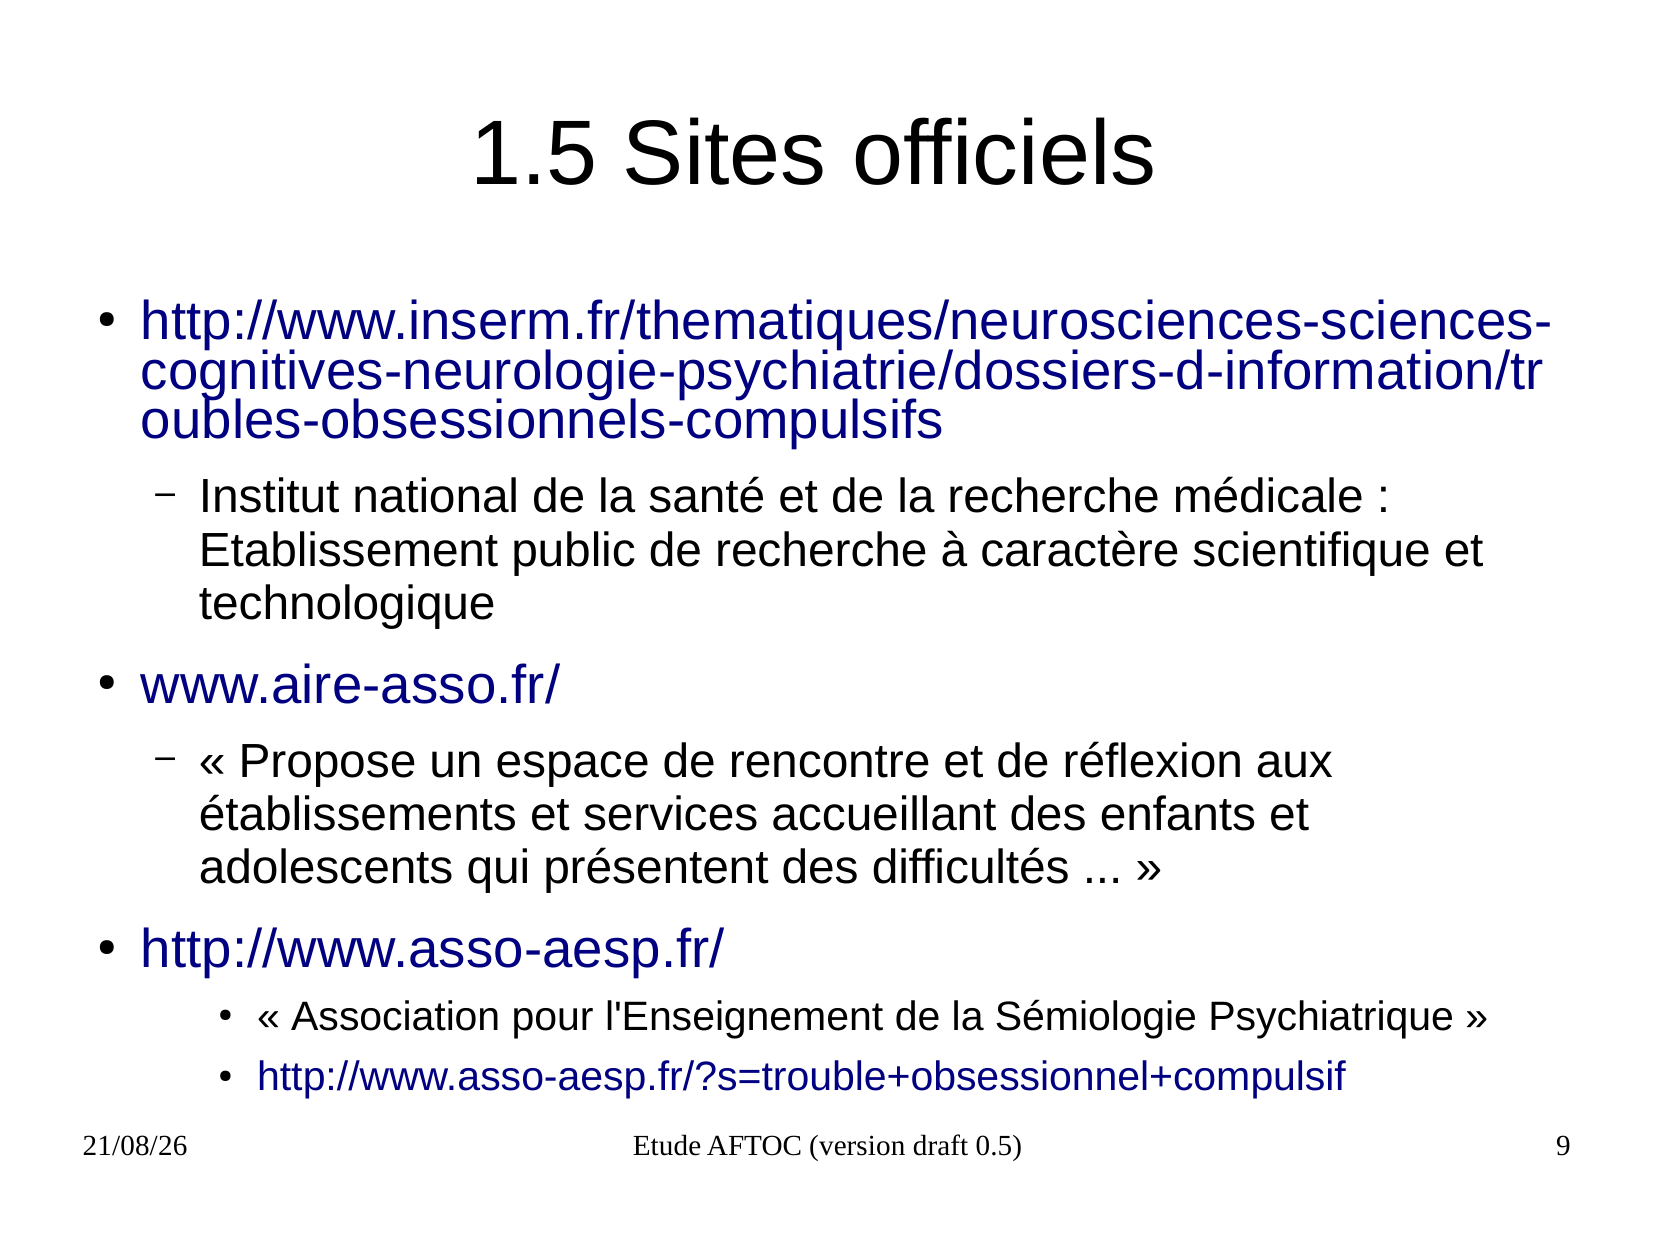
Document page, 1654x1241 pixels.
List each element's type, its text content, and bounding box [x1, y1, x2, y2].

list http://www.inserm.fr/thematiques/neurosciences-sciences-cognitives-neurologie-psychiatrie/dossiers-d-information/troubles-obsessionnels-compulsifs Institut national de la santé et de la recherche médicale : Etablissement public de recherche à caractère scientifique et technologique www.aire-asso.fr/ « Propose un espace de rencontre et de réflexion aux établissements et services accueillant des enfants et adolescents qui présentent des difficultés ... » http://www.asso-aesp.fr/ « Association pour l'Enseignement de la Sémiologie Psychiatrique » http://www.asso-aesp.fr/?s=trouble+obsessionnel+compulsif [82, 290, 1571, 1010]
title 1.5 Sites officiels [82, 49, 1571, 257]
